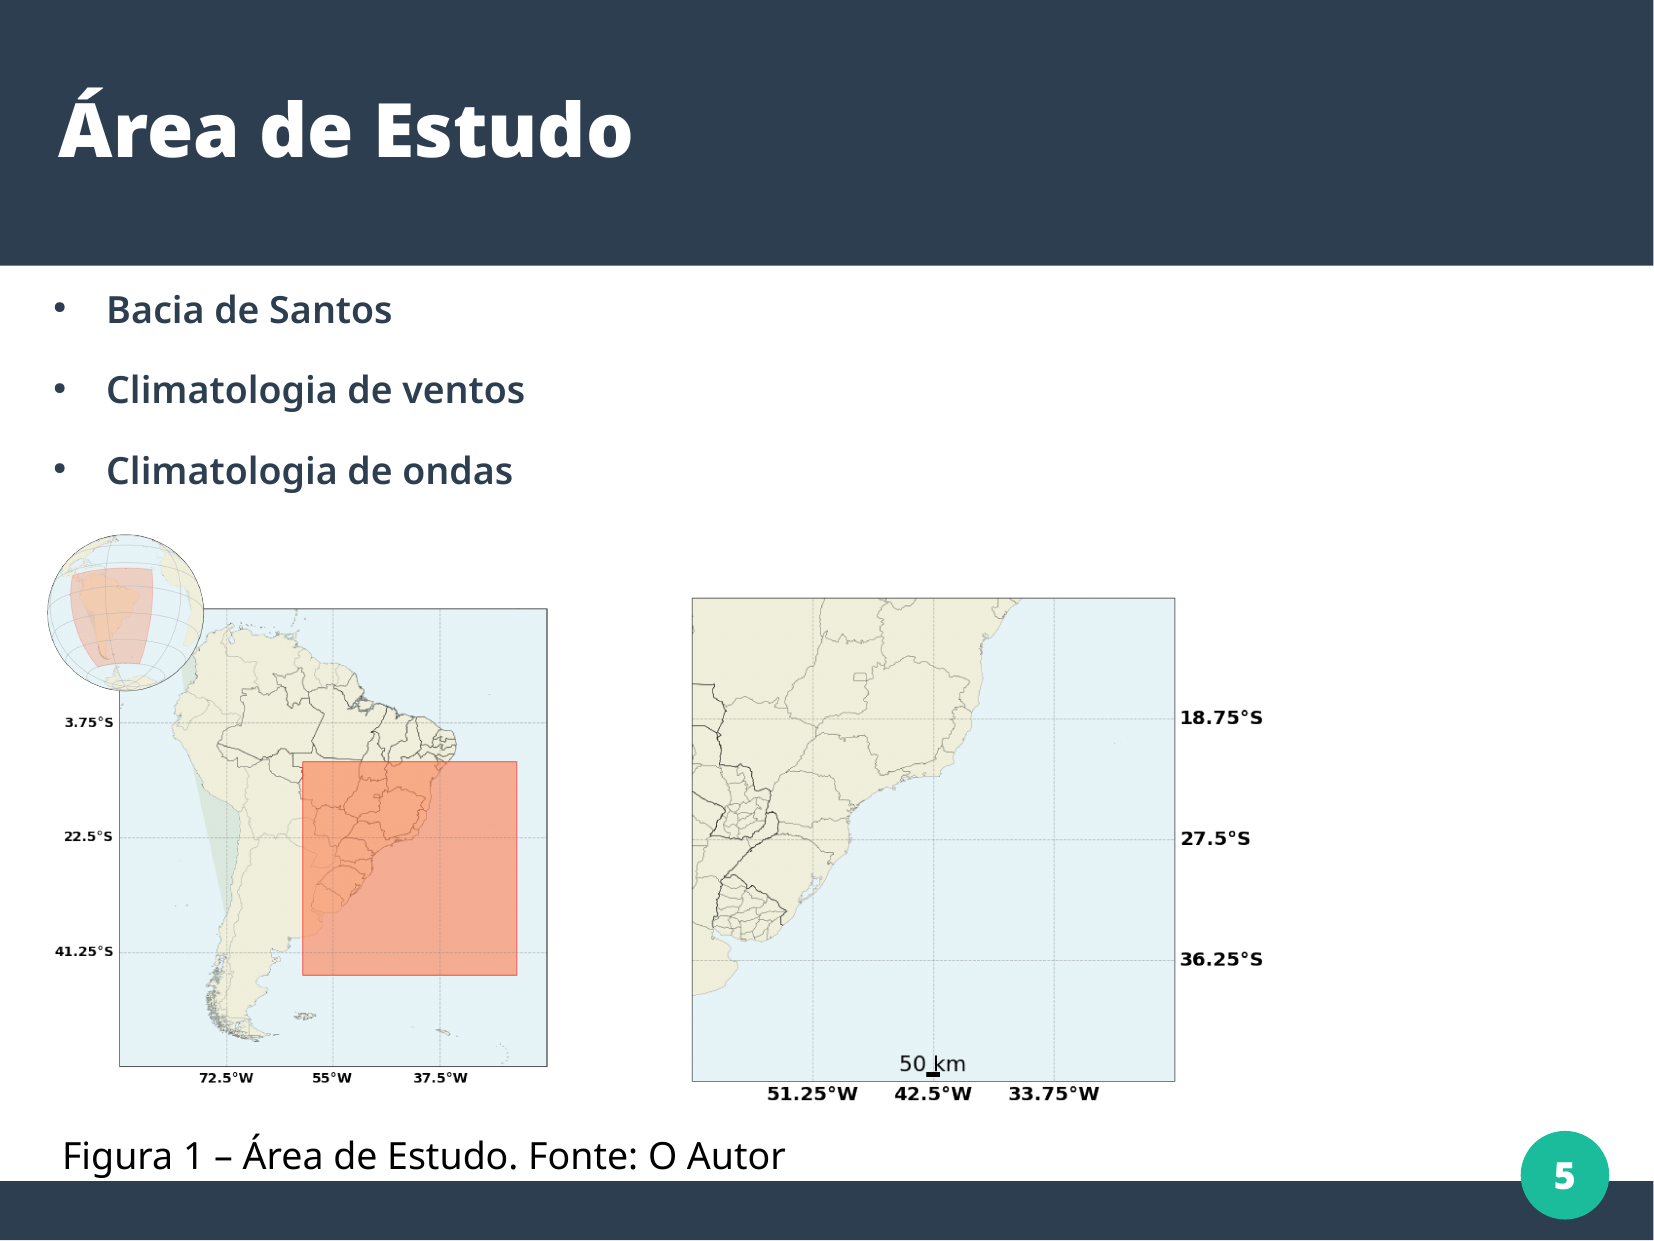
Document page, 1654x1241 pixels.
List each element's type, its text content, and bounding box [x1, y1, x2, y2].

title Área de Estudo [59, 49, 1595, 207]
picture [44, 531, 1271, 1111]
text_box Figura 1 – Área de Estudo. Fonte: O Autor [47, 1122, 1229, 1185]
list Bacia de Santos Climatologia de ventos Climatologia de ondas [35, 283, 1560, 520]
